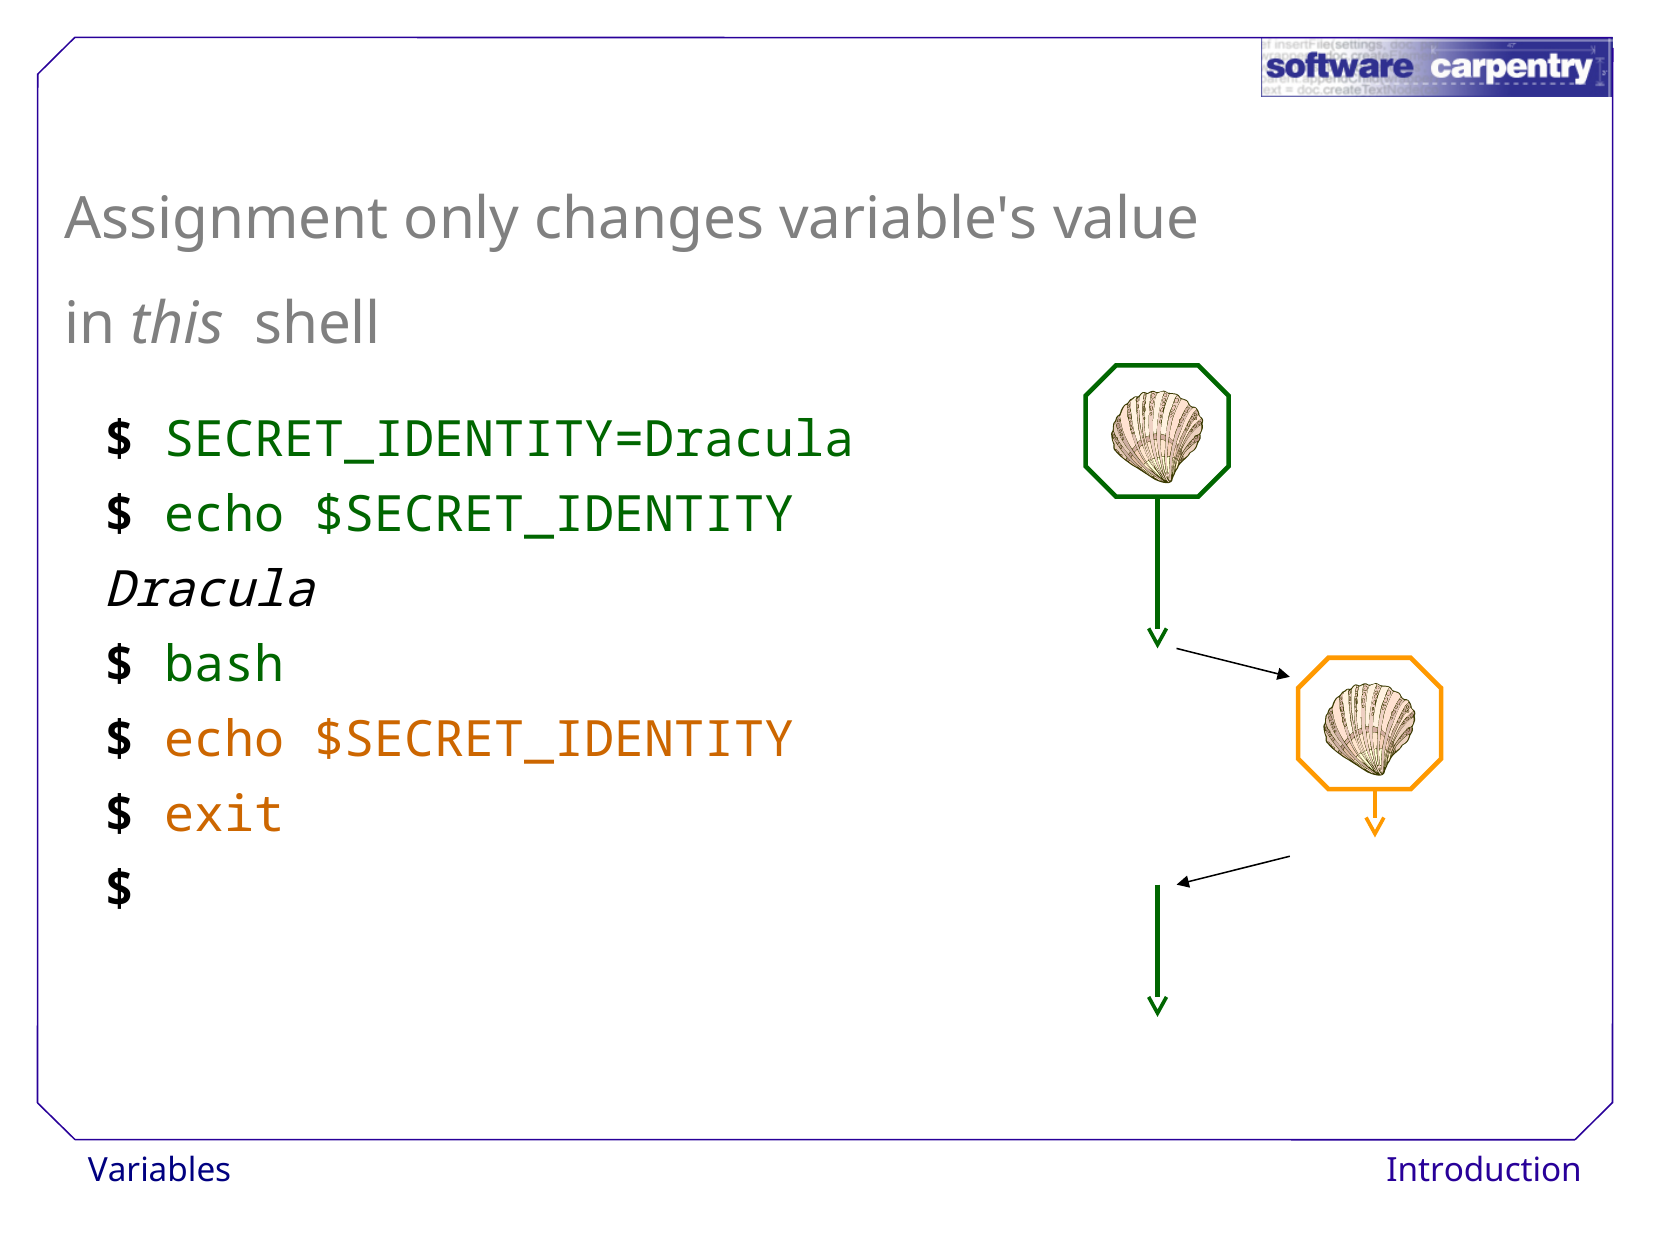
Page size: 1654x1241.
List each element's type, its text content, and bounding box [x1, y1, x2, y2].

picture [1322, 681, 1417, 779]
picture [1110, 389, 1205, 486]
picture [1261, 39, 1613, 97]
text_box Assignment only changes variable's value in this shell [49, 137, 1365, 364]
text_box $ SECRET_IDENTITY=Dracula $ echo $SECRET_IDENTITY Dracula $ bash $ echo $SECRET_IDENTITY $ exit $ [1088, 383, 1226, 494]
text_box $ SECRET_IDENTITY=Dracula $ echo $SECRET_IDENTITY Dracula $ bash $ echo $SECRET_IDENTITY $ exit $ [89, 383, 1512, 1084]
